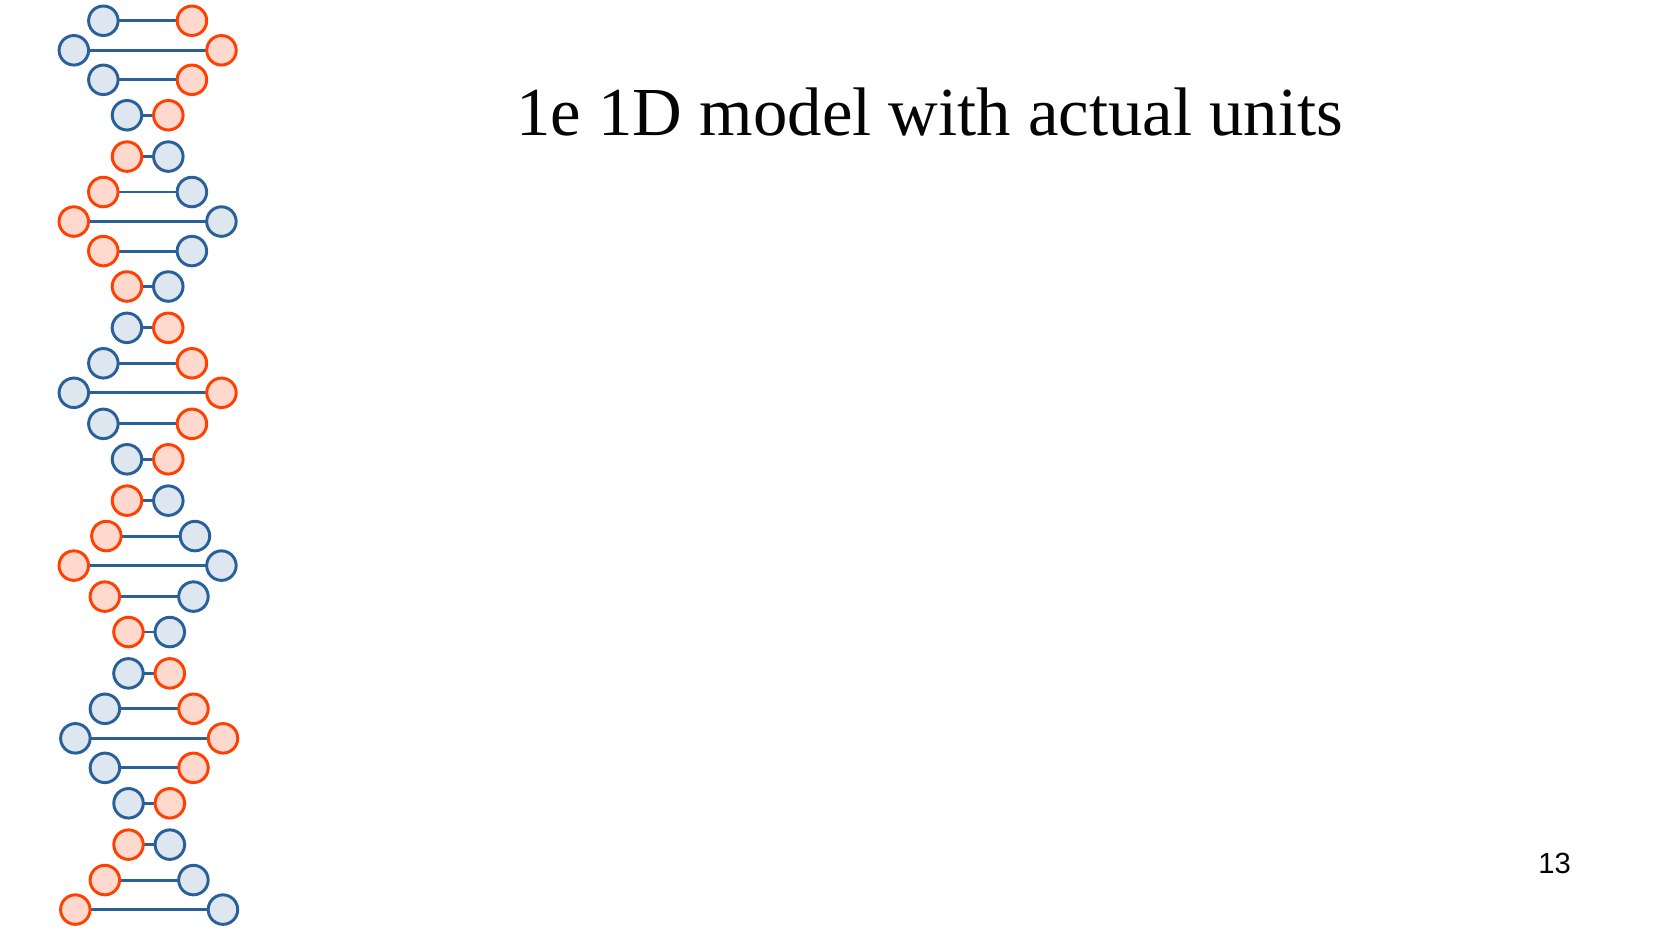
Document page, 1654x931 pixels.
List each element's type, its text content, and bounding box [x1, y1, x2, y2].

title 1e 1D model with actual units [265, 35, 1595, 189]
